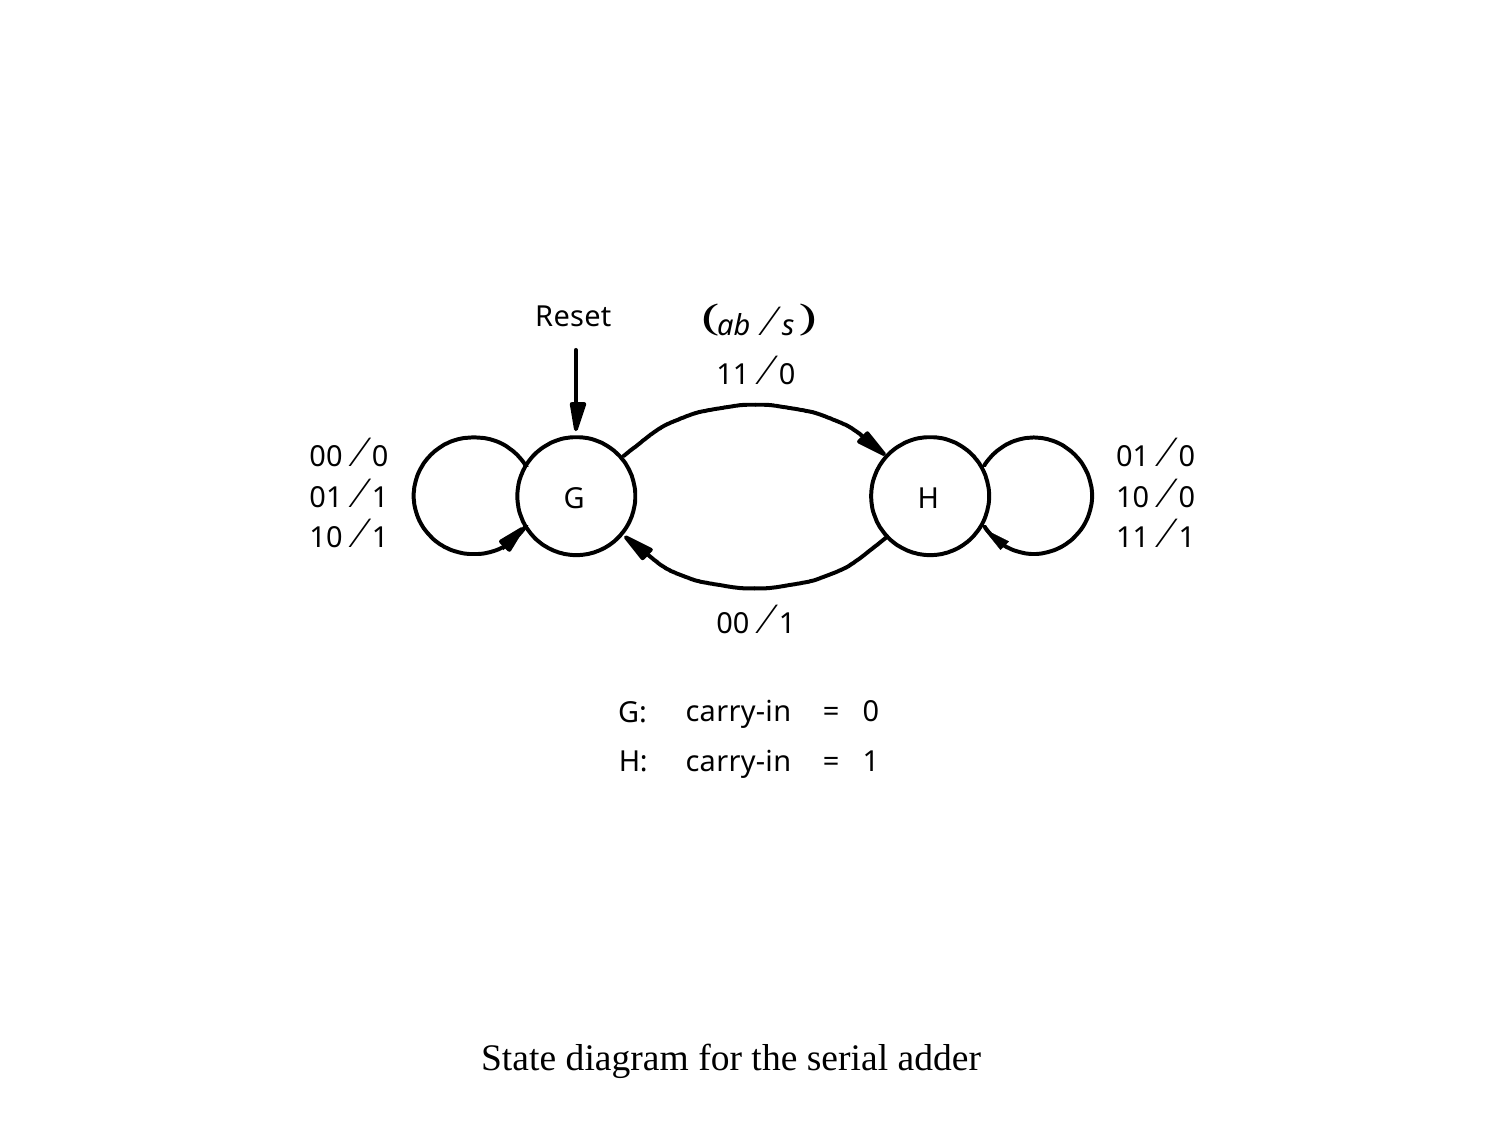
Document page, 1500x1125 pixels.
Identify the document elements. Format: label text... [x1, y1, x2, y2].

picture [302, 291, 1205, 780]
text_box State diagram for the serial adder [124, 1025, 1339, 1101]
